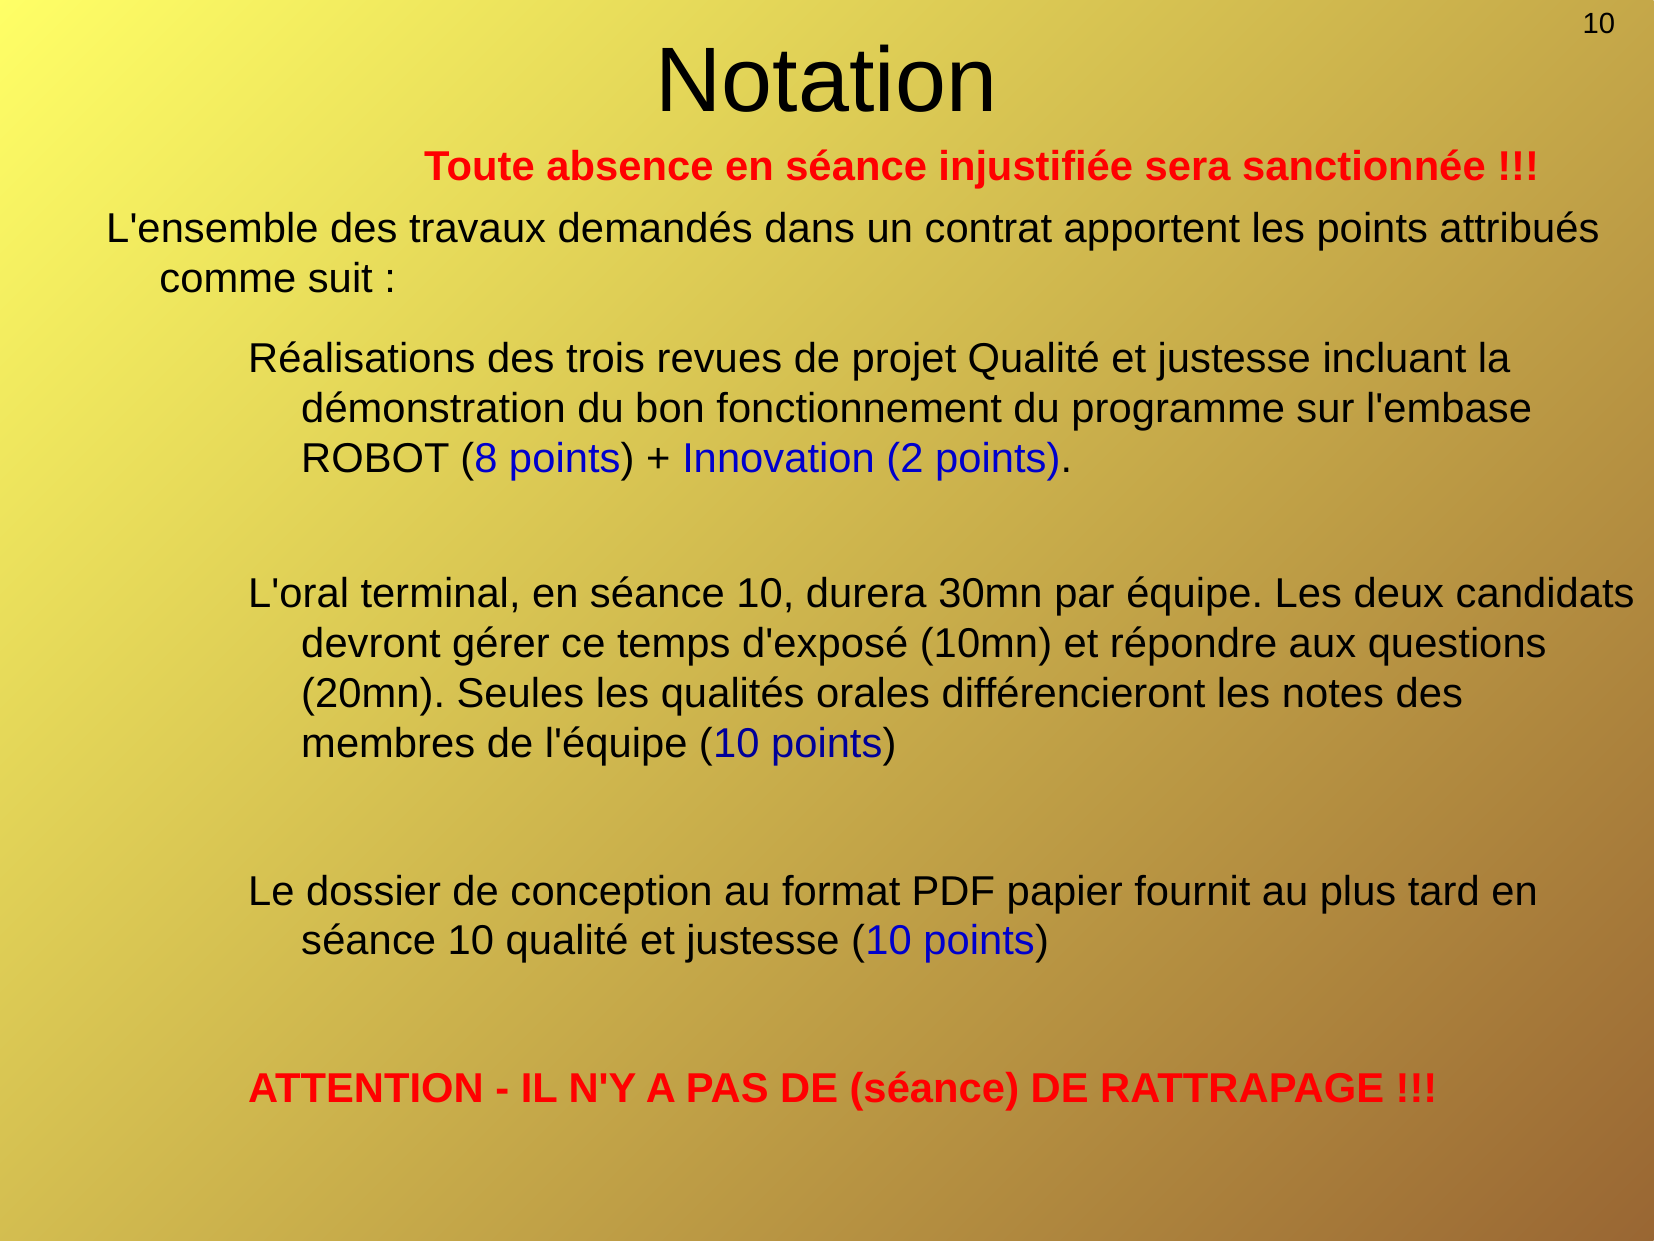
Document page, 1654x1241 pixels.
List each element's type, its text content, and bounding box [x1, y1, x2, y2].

text_box <numéro> [1567, 0, 1654, 48]
title Notation [82, 19, 1571, 130]
list Toute absence en séance injustifiée sera sanctionnée !!! L'ensemble des travaux demandés dans un contrat apportent les points attribués comme suit : Réalisations des trois revues de projet Qualité et justesse incluant la démonstration du bon fonctionnement du programme sur l'embase ROBOT (8 points) + Innovation (2 points). L'oral terminal, en séance 10, durera 30mn par équipe. Les deux candidats devront gérer ce temps d'exposé (10mn) et répondre aux questions (20mn). Seules les qualités orales différencieront les notes des membres de l'équipe (10 points) Le dossier de conception au format PDF papier fournit au plus tard en séance 10 qualité et justesse (10 points) ATTENTION - IL N'Y A PAS DE (séance) DE RATTRAPAGE !!! [17, 139, 1645, 1241]
